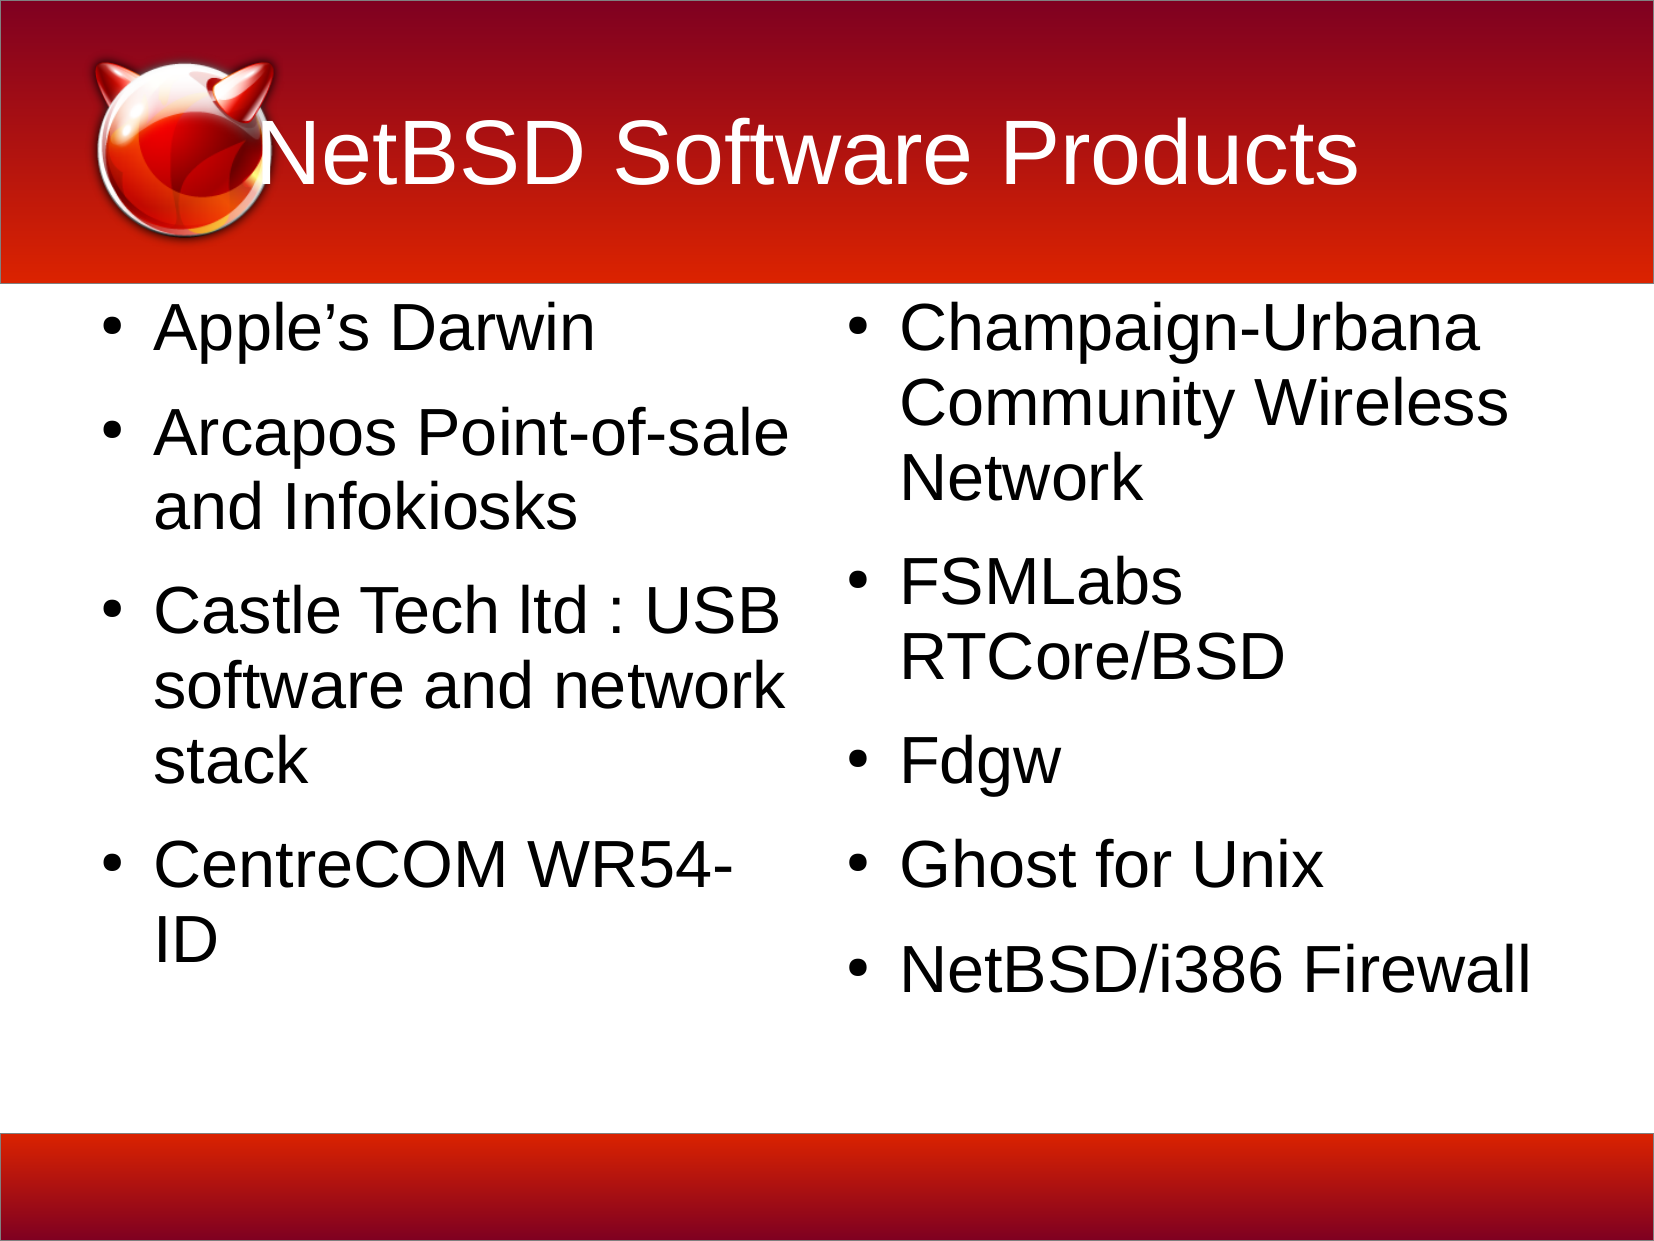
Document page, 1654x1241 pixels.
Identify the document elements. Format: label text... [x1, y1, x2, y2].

list Champaign-Urbana Community Wireless Network FSMLabs RTCore/BSD Fdgw Ghost for Unix NetBSD/i386 Firewall [828, 290, 1539, 1010]
title NetBSD Software Products [82, 49, 1536, 257]
list Apple’s Darwin Arcapos Point-of-sale and Infokiosks Castle Tech ltd : USB software and network stack CentreCOM WR54-ID [82, 290, 793, 1010]
